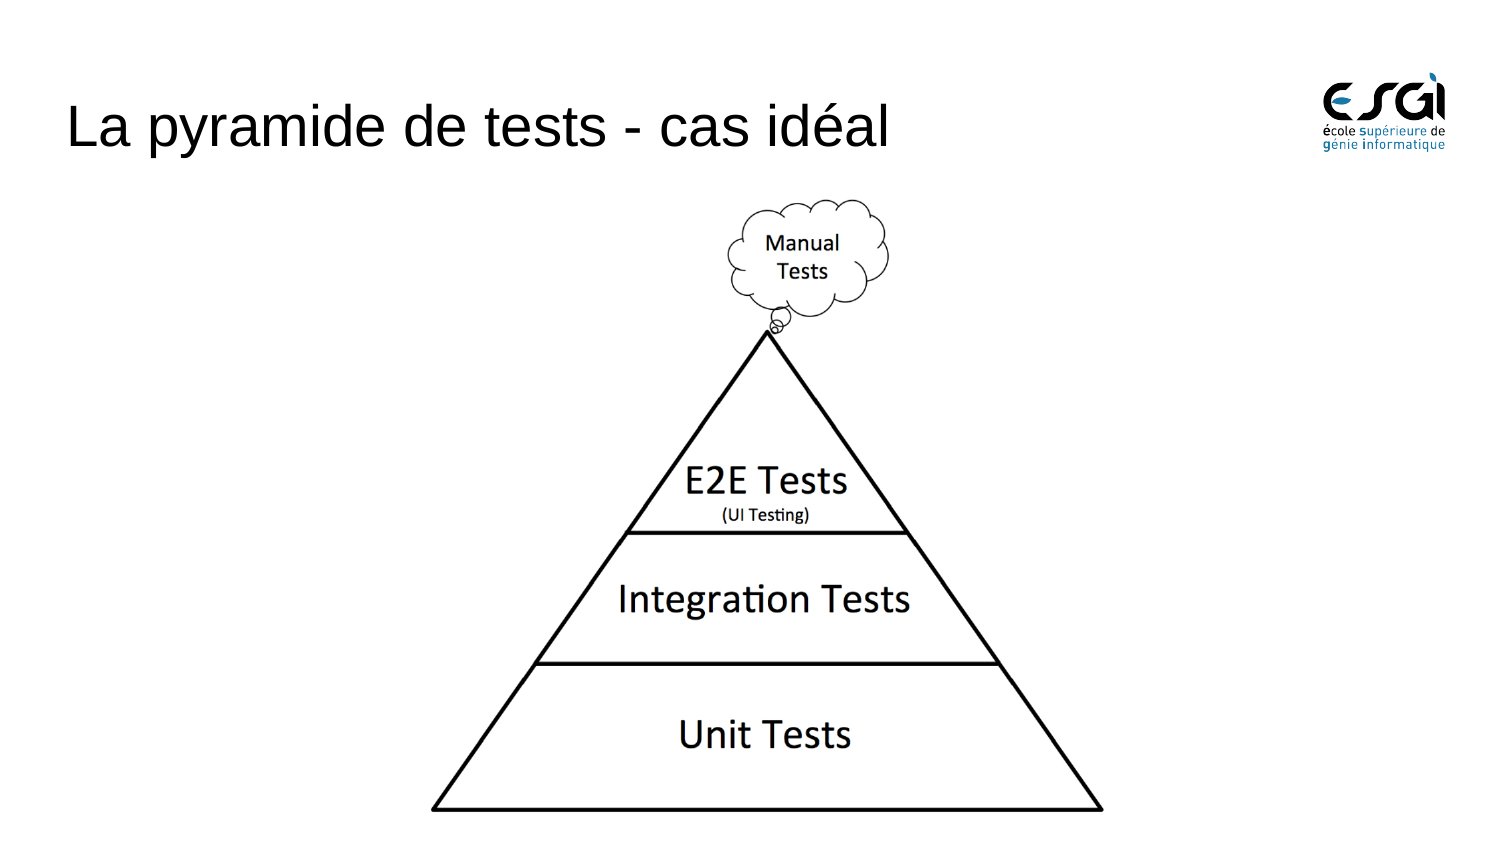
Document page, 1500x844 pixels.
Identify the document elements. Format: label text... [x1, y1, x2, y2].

picture [425, 191, 1110, 819]
title La pyramide de tests - cas idéal [51, 72, 1449, 167]
picture [1319, 67, 1449, 157]
